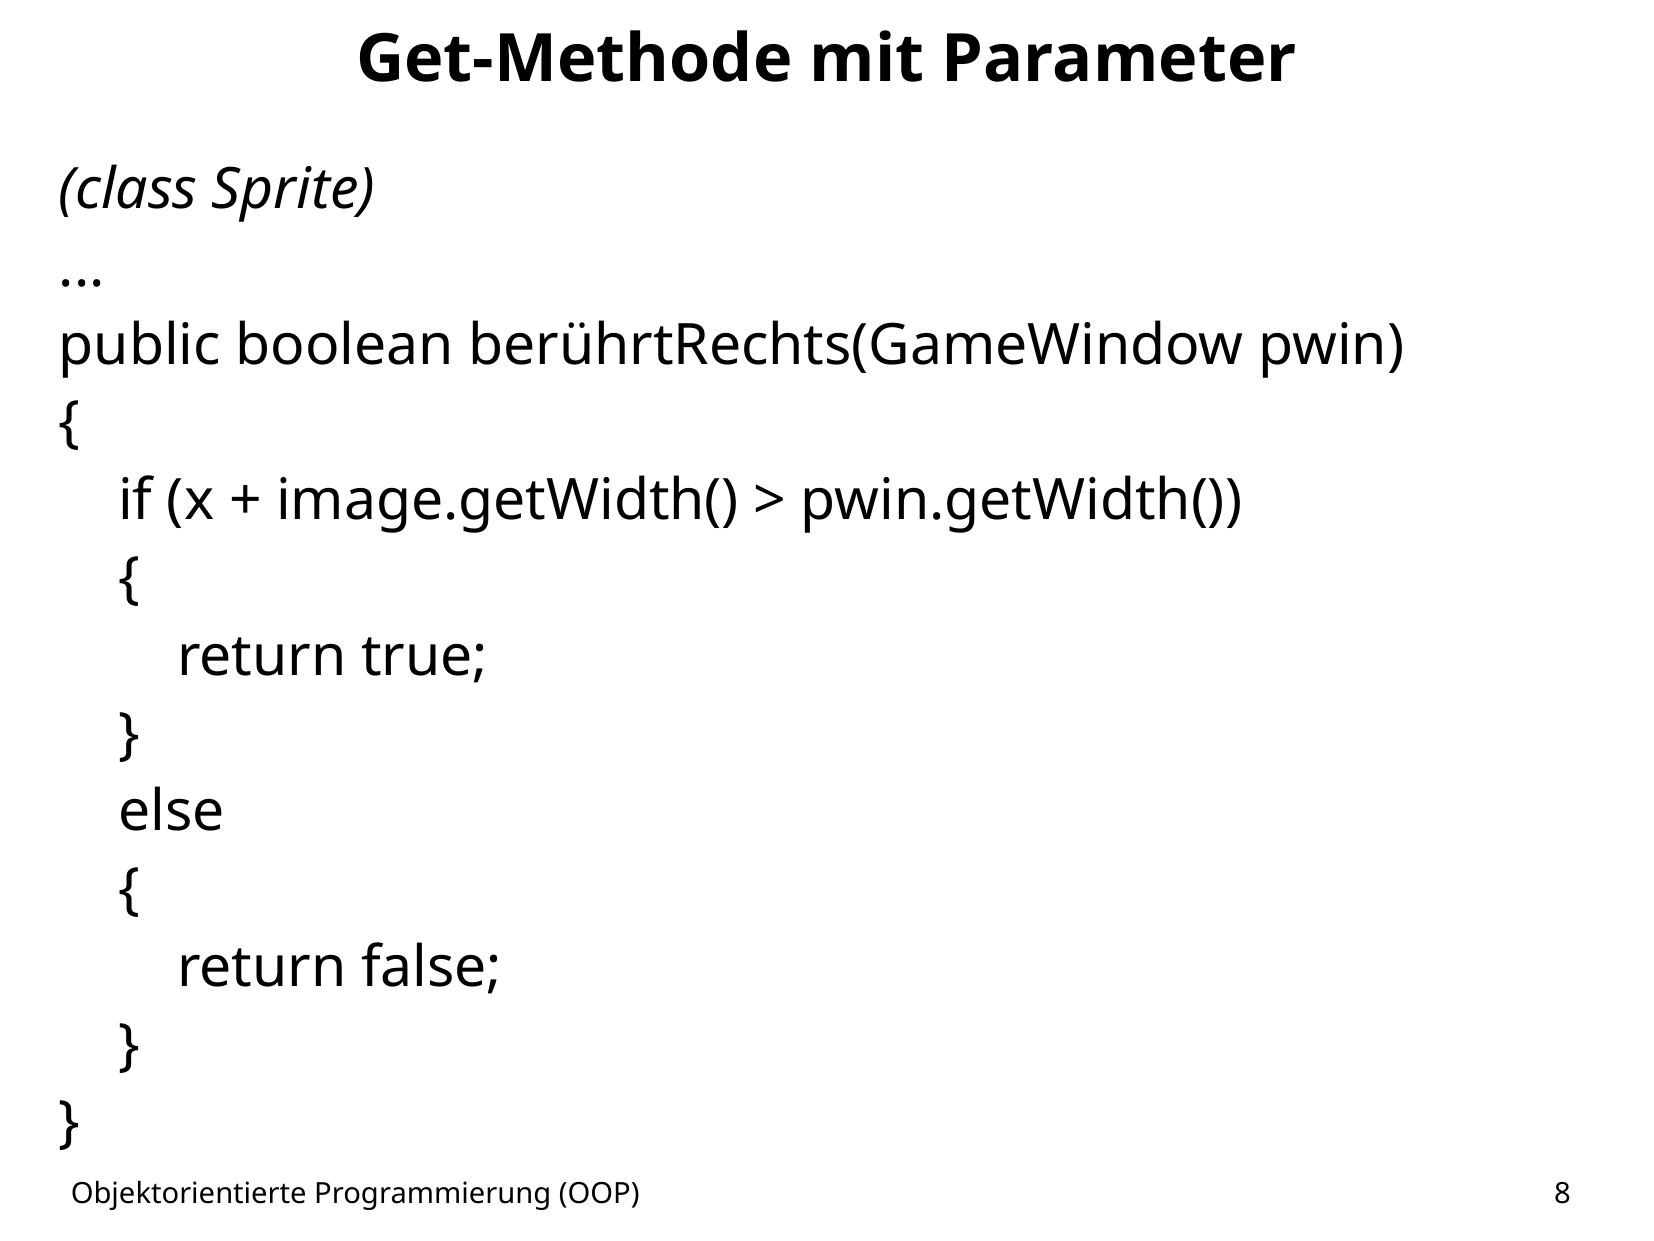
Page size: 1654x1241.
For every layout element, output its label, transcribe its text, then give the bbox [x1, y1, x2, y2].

list (class Sprite) ... public boolean berührtRechts(GameWindow pwin) { if (x + image.getWidth() > pwin.getWidth()) { return true; } else { return false; } } [59, 147, 1607, 1164]
title Get-Methode mit Parameter [0, 5, 1654, 107]
